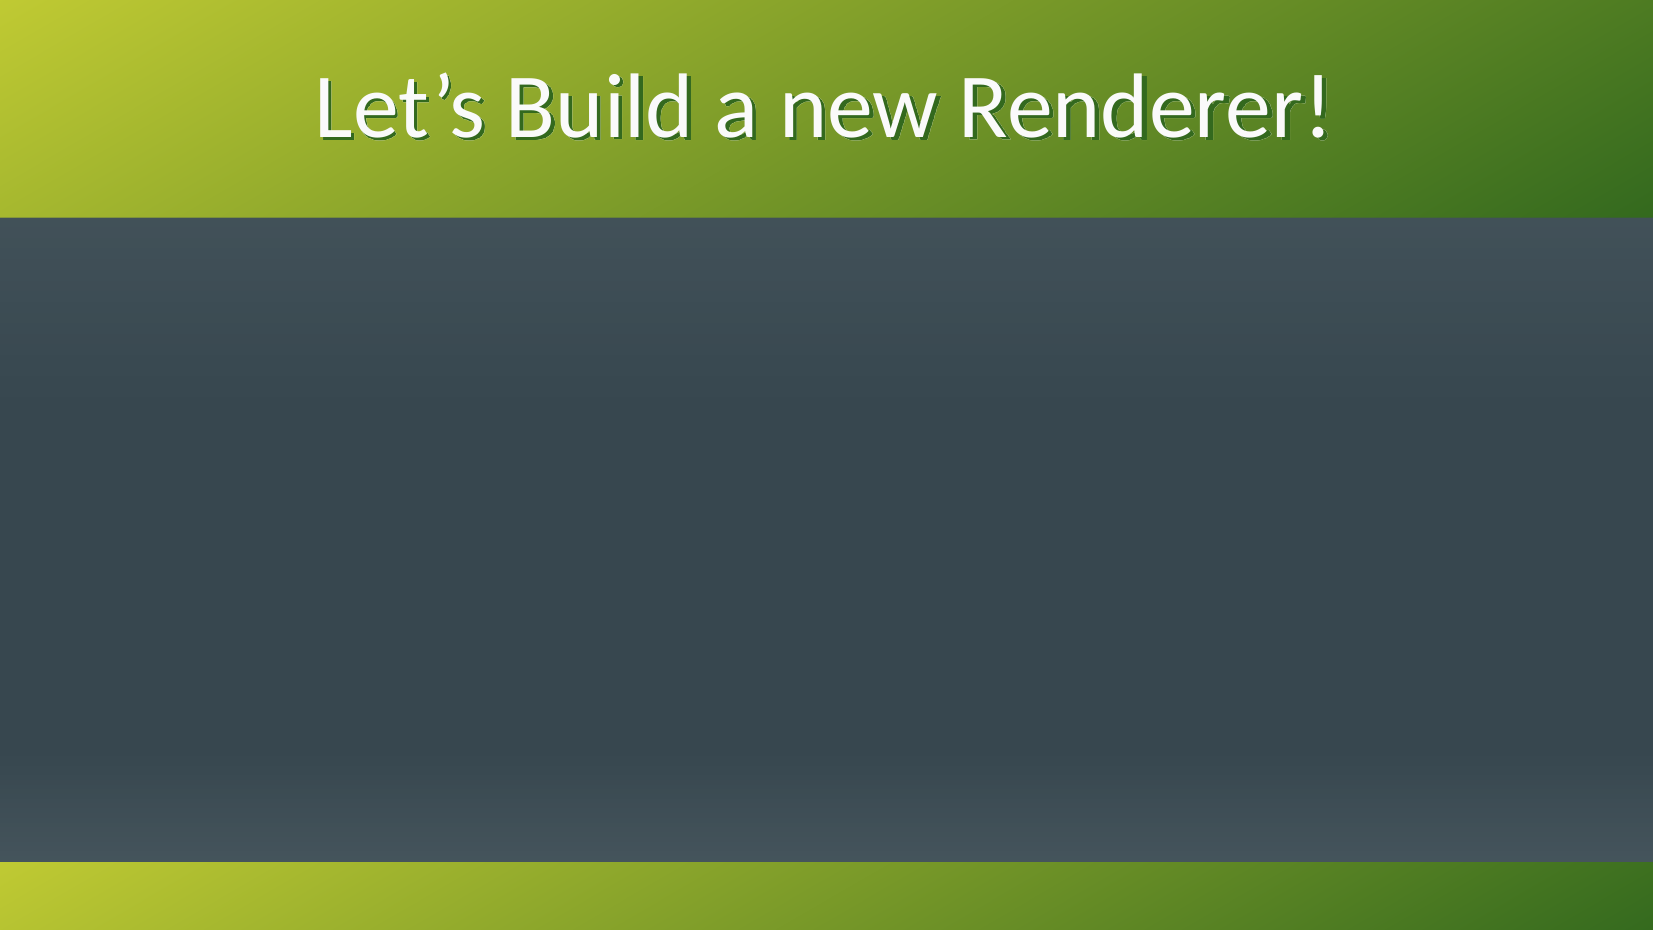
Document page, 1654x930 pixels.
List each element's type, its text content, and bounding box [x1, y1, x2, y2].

title Let’s Build a new Renderer! [74, 37, 1575, 193]
